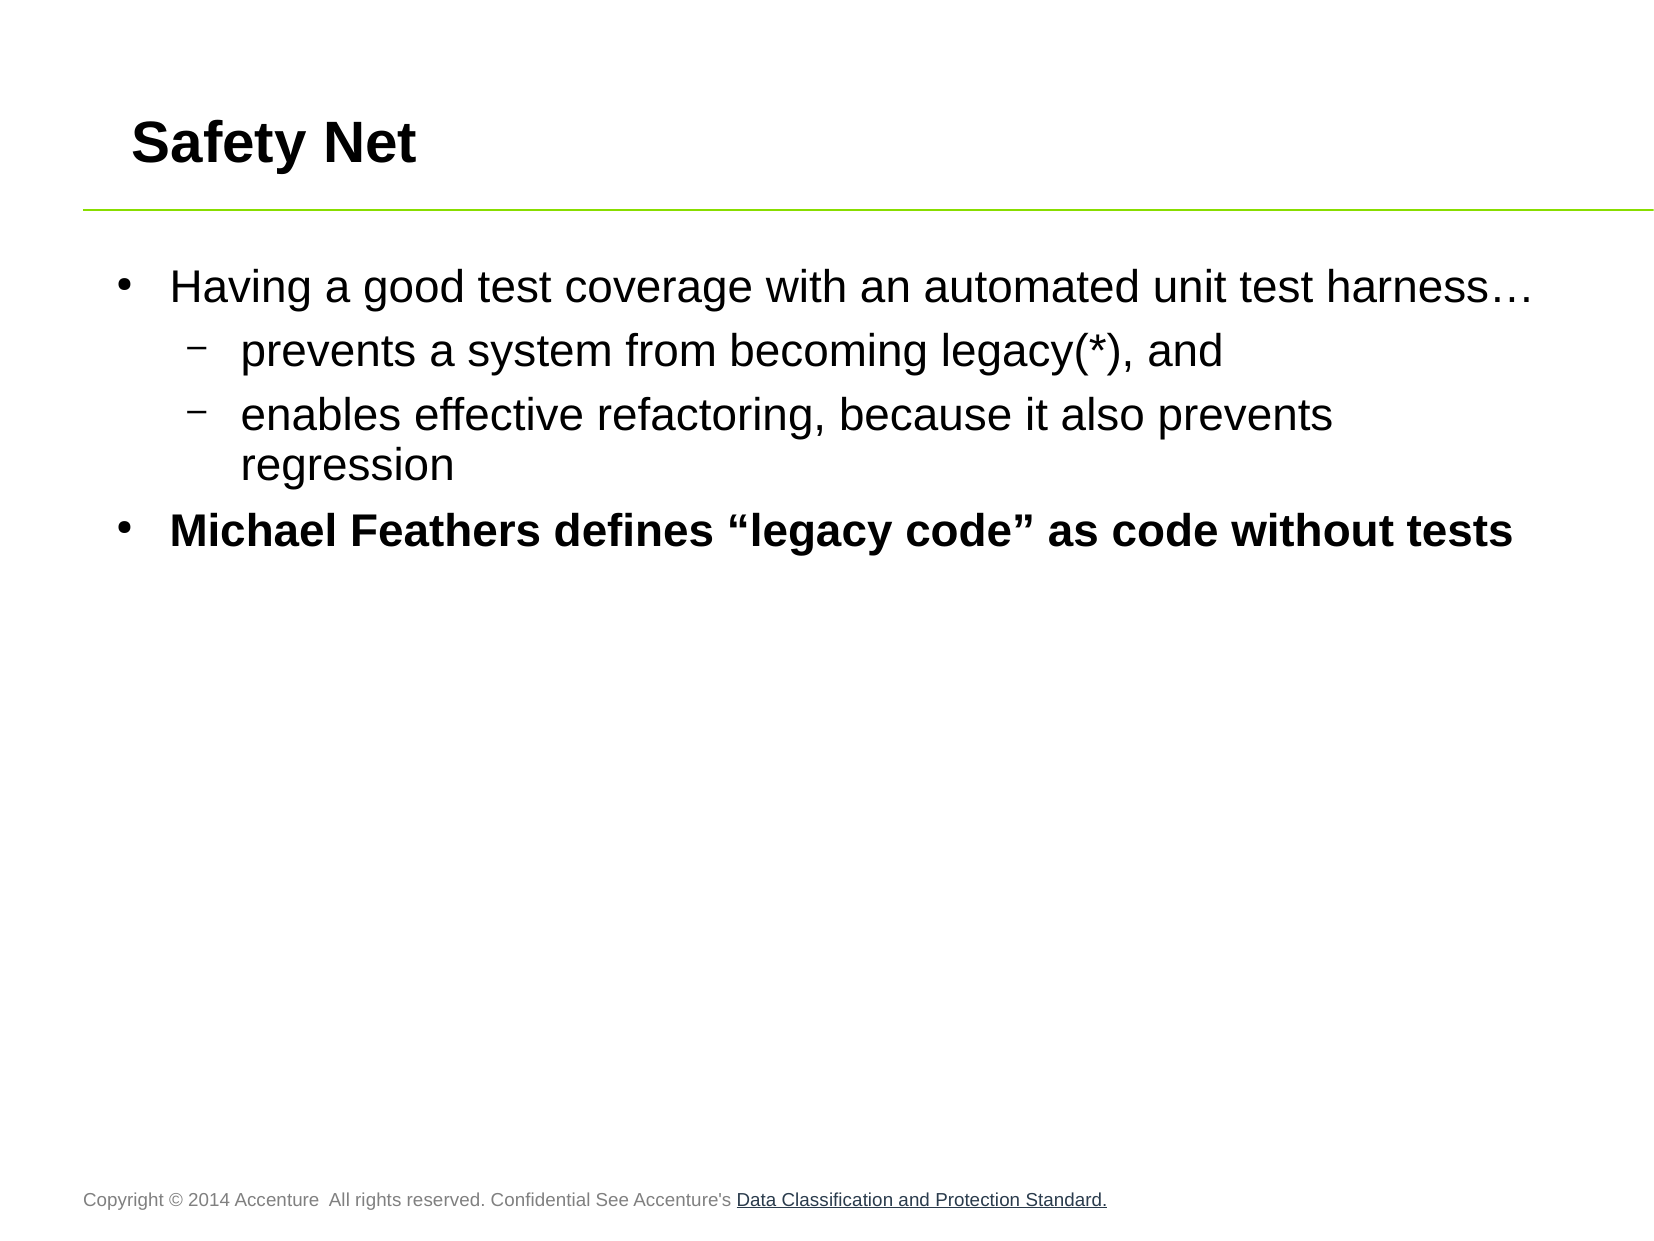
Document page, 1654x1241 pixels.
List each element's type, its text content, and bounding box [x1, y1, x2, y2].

list Having a good test coverage with an automated unit test harness… prevents a system from becoming legacy(*), and enables effective refactoring, because it also prevents regression Michael Feathers defines “legacy code” as code without tests [84, 255, 1573, 1166]
title Safety Net [81, 68, 1654, 211]
